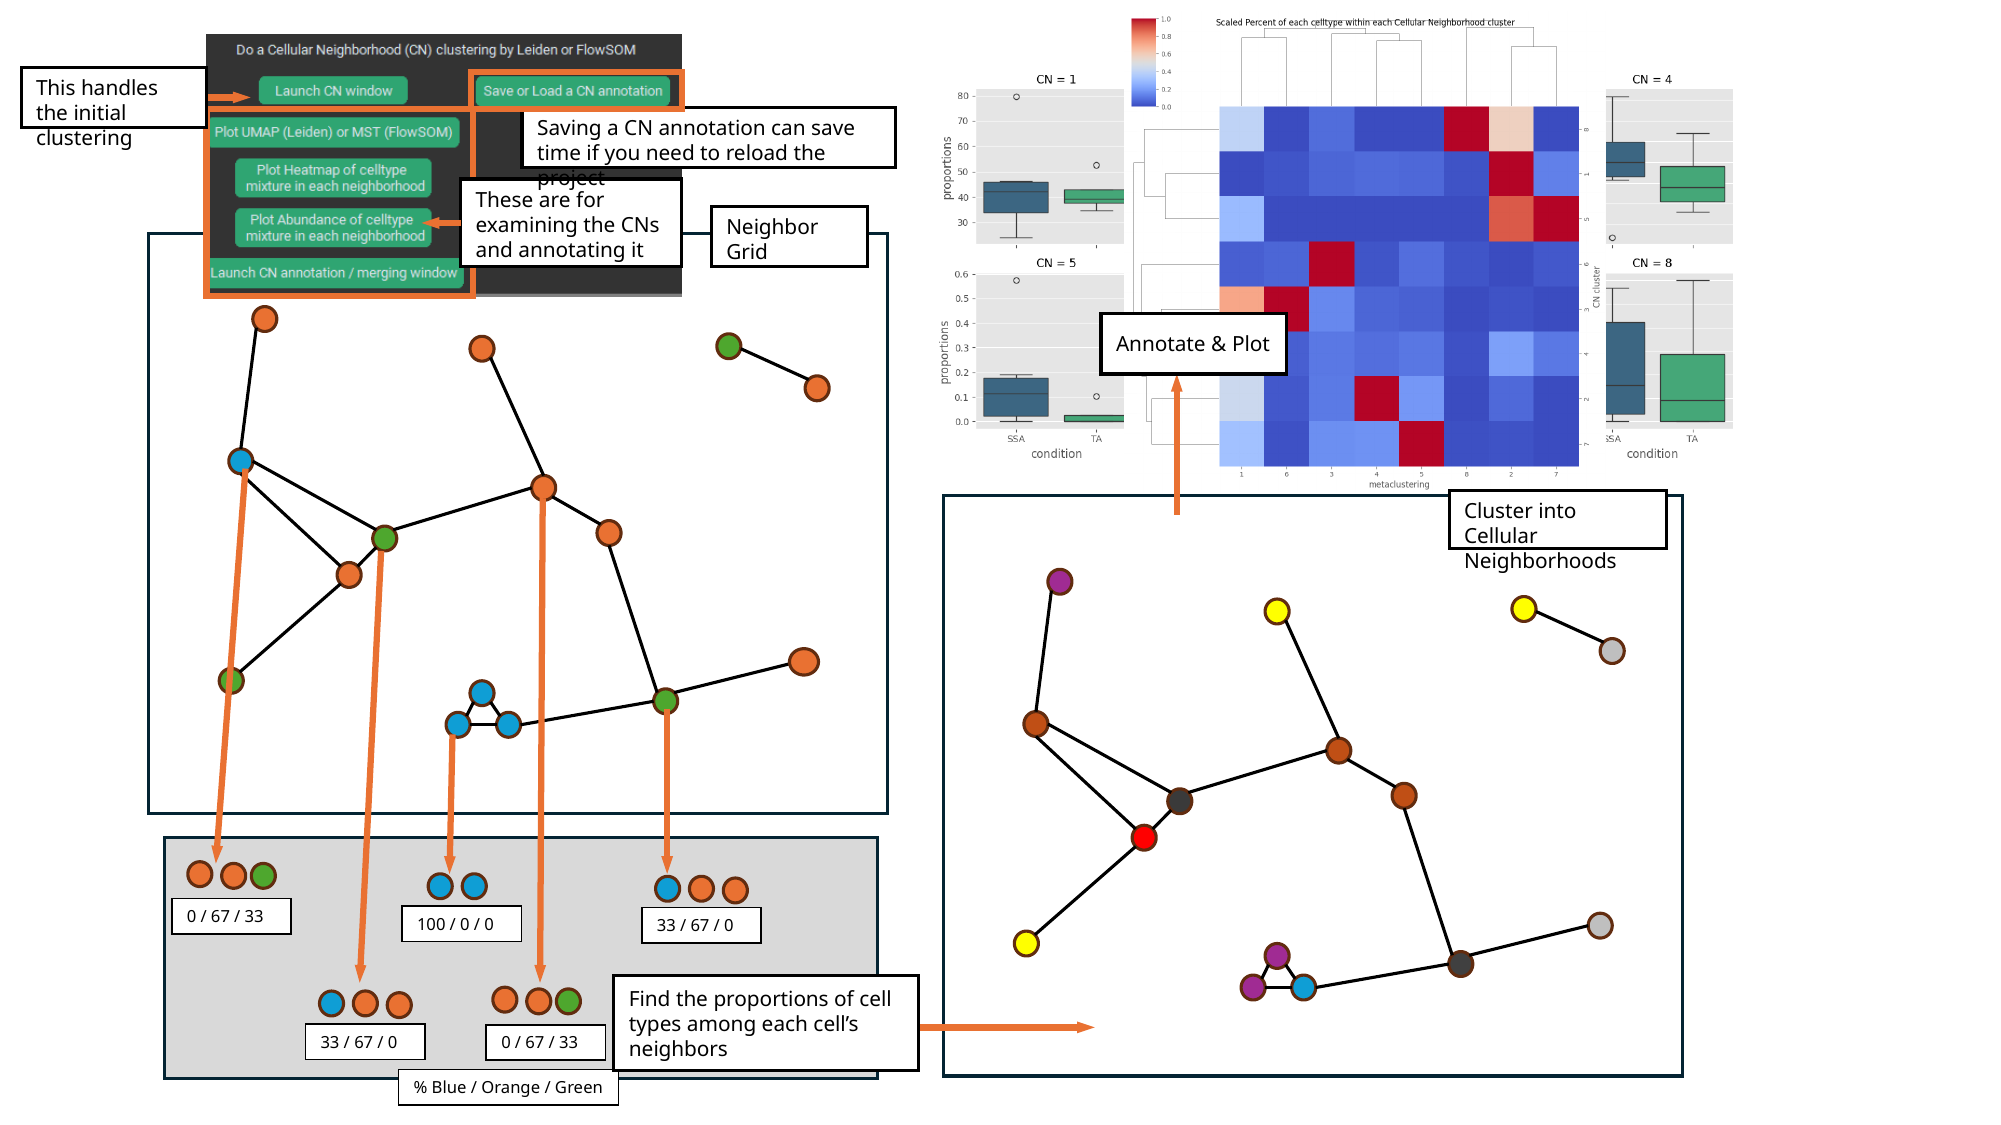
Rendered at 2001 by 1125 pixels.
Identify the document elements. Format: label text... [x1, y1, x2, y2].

text_box Neighbor Grid [711, 206, 868, 267]
text_box Saving a CN annotation can save time if you need to reload the project [522, 107, 895, 168]
picture [206, 34, 682, 106]
text_box [148, 233, 887, 813]
text_box Annotate & Plot [1101, 313, 1286, 374]
text_box % Blue / Orange / Green [398, 1069, 619, 1105]
text_box 0 / 67 / 33 [486, 1024, 606, 1061]
text_box This handles the initial clustering [21, 67, 207, 128]
text_box 0 / 67 / 33 [171, 898, 292, 934]
picture [476, 112, 682, 179]
text_box 100 / 0 / 0 [402, 906, 522, 942]
text_box [164, 837, 878, 1079]
text_box 33 / 67 / 0 [305, 1024, 426, 1060]
picture [210, 112, 470, 293]
text_box [619, 1071, 878, 1079]
picture [474, 75, 679, 106]
text_box These are for examining the CNs and annotating it [461, 179, 682, 267]
text_box Find the proportions of cell types among each cell’s neighbors [614, 975, 919, 1071]
text_box 33 / 67 / 0 [641, 907, 762, 943]
picture [931, 11, 1750, 493]
text_box Cluster into Cellular Neighborhoods [1449, 491, 1666, 549]
picture [476, 267, 682, 297]
text_box [943, 496, 1682, 1076]
